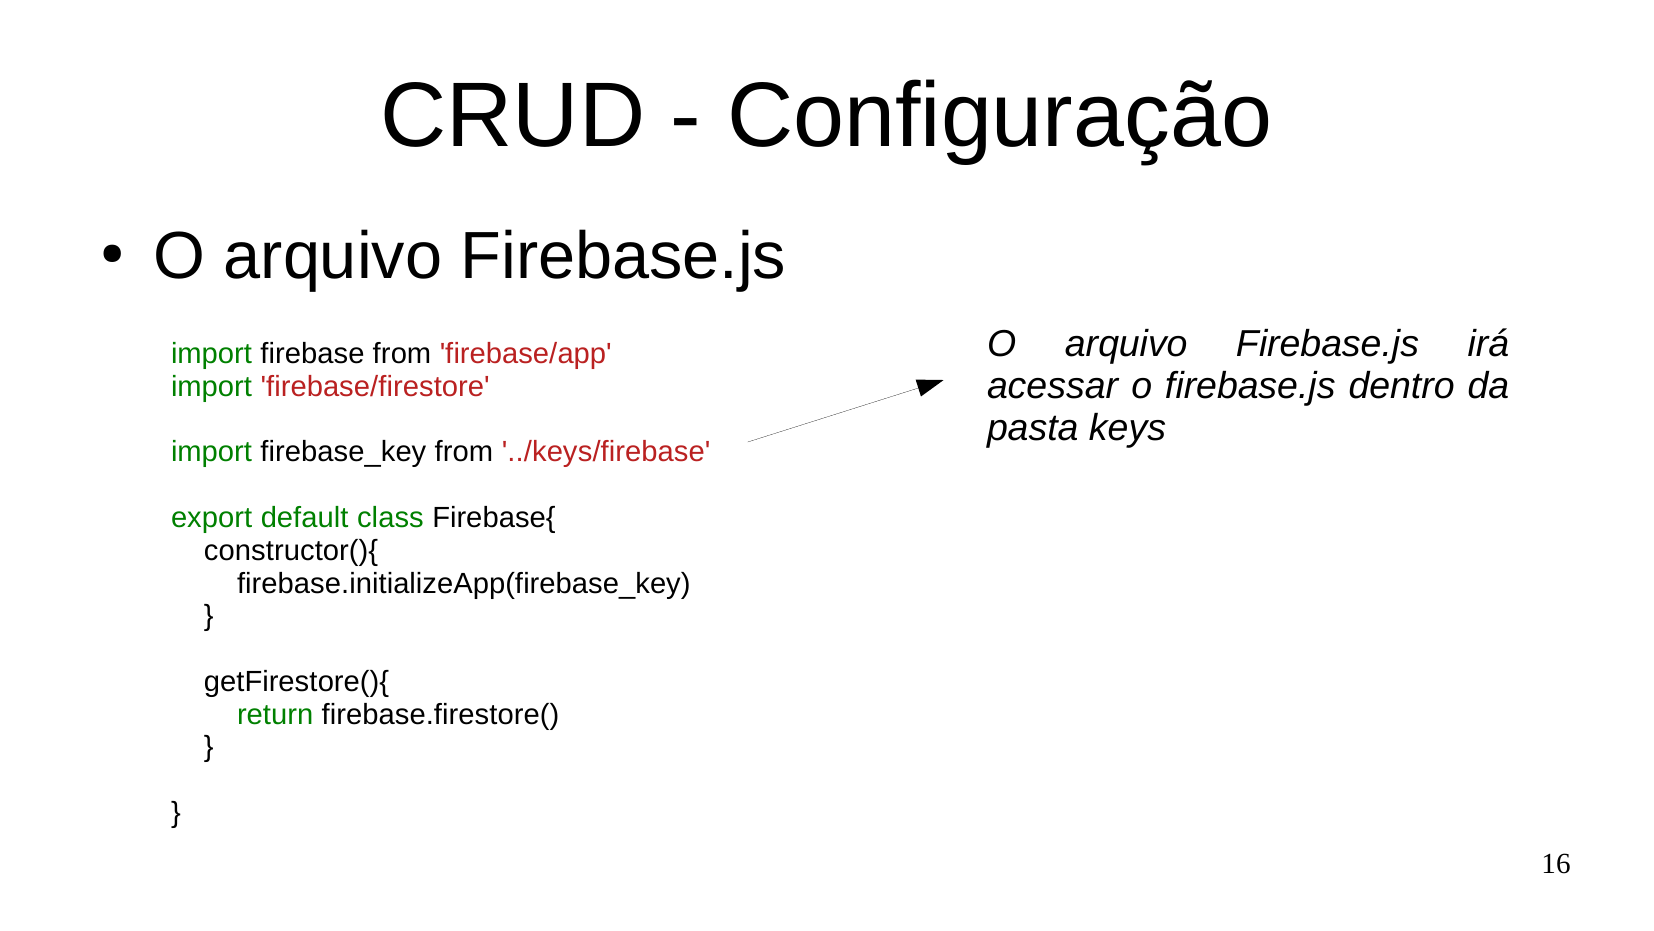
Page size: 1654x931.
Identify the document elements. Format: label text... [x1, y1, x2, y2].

list O arquivo Firebase.js [82, 217, 1571, 758]
text_box import firebase from 'firebase/app' import 'firebase/firestore' import firebase_key from '../keys/firebase' export default class Firebase{ constructor(){ firebase.initializeApp(firebase_key) } getFirestore(){ return firebase.firestore() } } [156, 329, 1417, 837]
text_box O arquivo Firebase.js irá acessar o firebase.js dentro da pasta keys [972, 314, 1536, 456]
title CRUD - Configuração [82, 37, 1571, 193]
